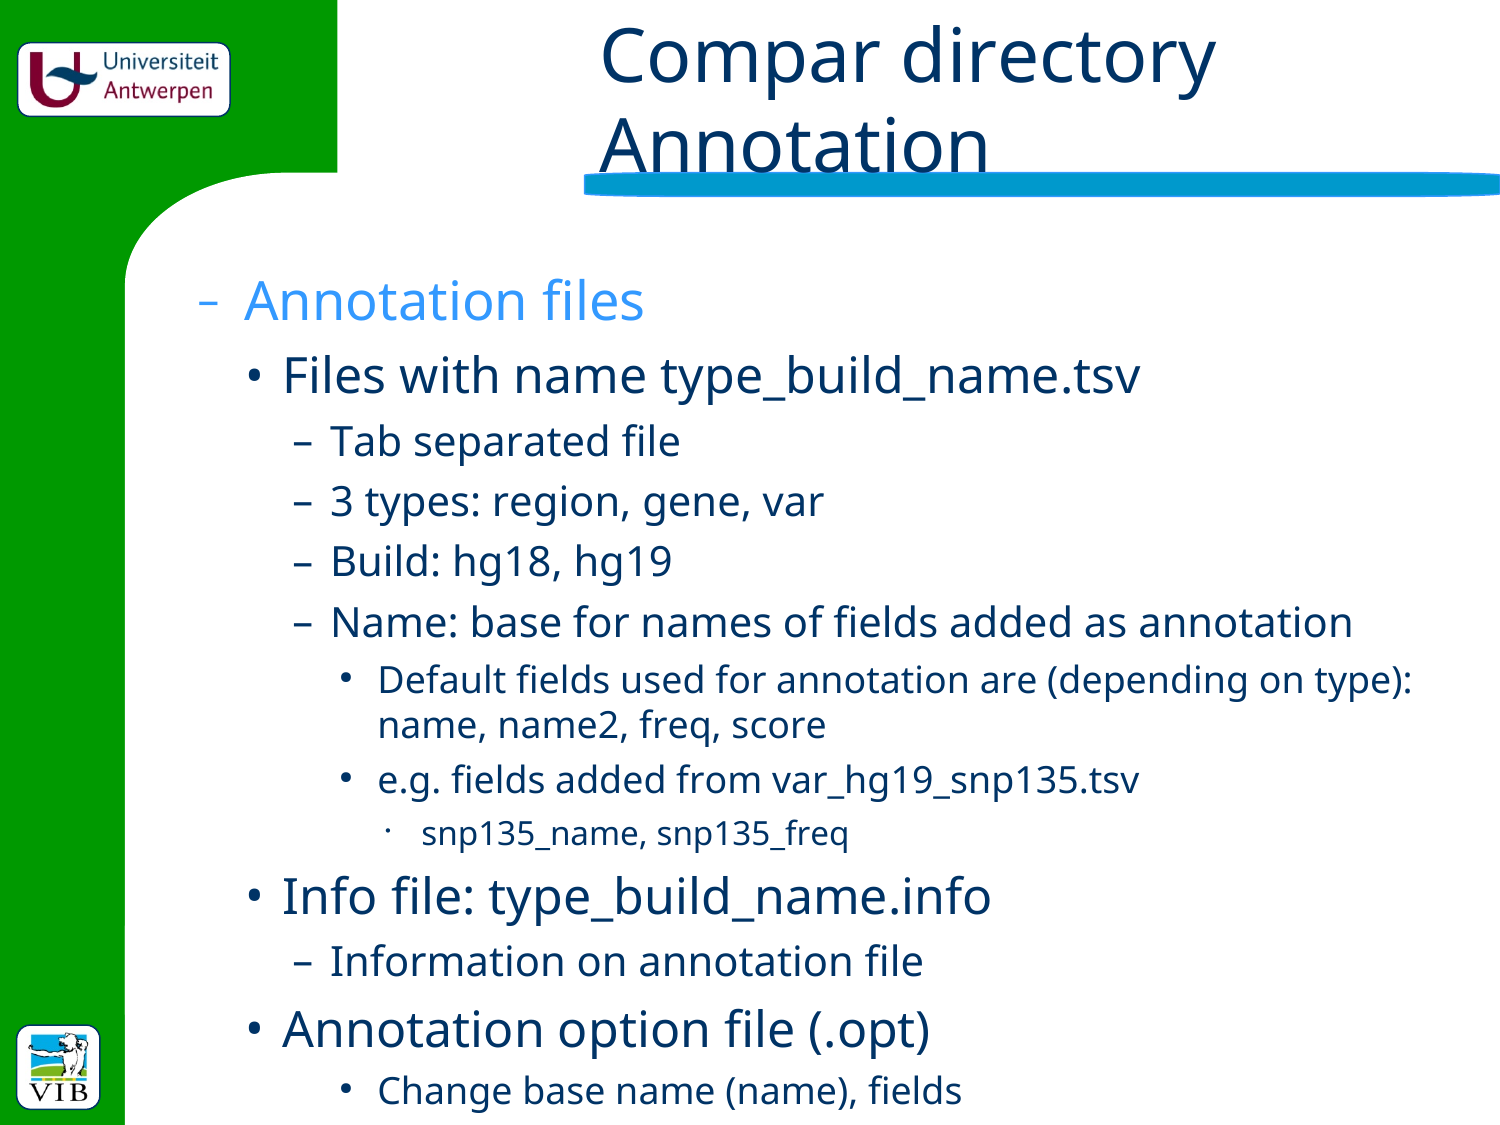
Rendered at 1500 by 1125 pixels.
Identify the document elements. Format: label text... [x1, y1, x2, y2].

title Compar directory Annotation [584, 0, 1500, 195]
picture [25, 1029, 91, 1107]
list Annotation files Files with name type_build_name.tsv Tab separated file 3 types: region, gene, var Build: hg18, hg19 Name: base for names of fields added as annotation Default fields used for annotation are (depending on type): name, name2, freq, score e.g. fields added from var_hg19_snp135.tsv snp135_name, snp135_freq Info file: type_build_name.info Information on annotation file Annotation option file (.opt) Change base name (name), fields [159, 258, 1465, 1121]
picture [25, 47, 223, 112]
